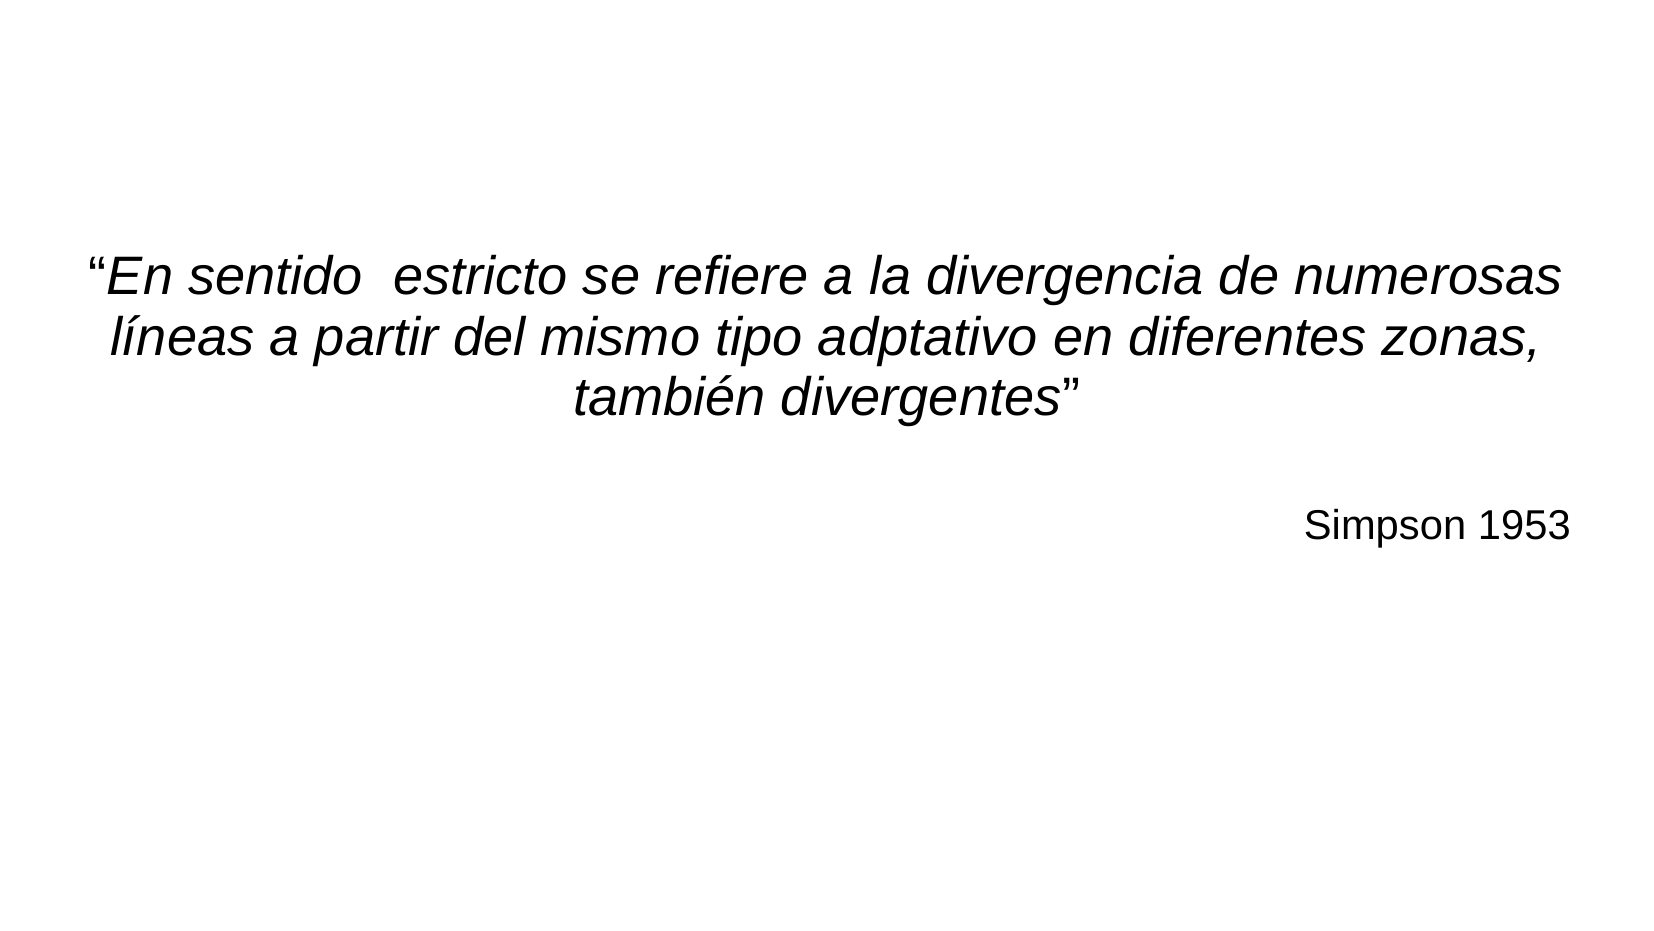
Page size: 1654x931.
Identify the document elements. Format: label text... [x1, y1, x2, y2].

subtitle “En sentido estricto se refiere a la divergencia de numerosas líneas a partir del mismo tipo adptativo en diferentes zonas, también divergentes” Simpson 1953 [82, 37, 1571, 757]
